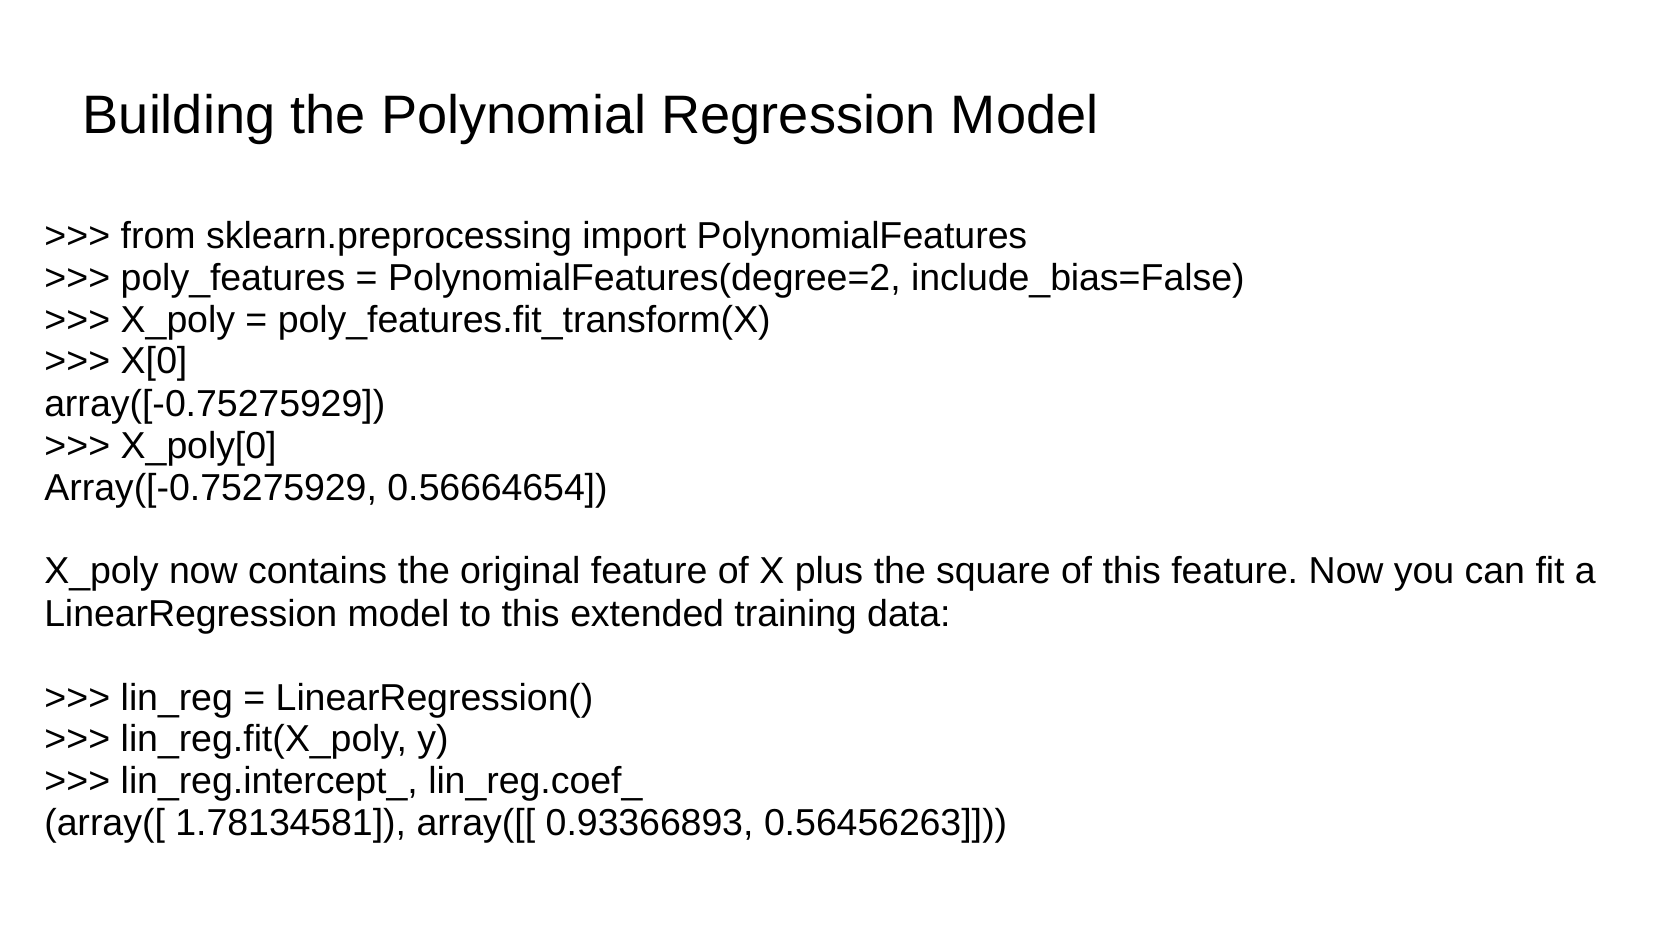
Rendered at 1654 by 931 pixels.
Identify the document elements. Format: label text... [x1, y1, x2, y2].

text_box >>> from sklearn.preprocessing import PolynomialFeatures >>> poly_features = PolynomialFeatures(degree=2, include_bias=False) >>> X_poly = poly_features.fit_transform(X) >>> X[0] array([-0.75275929]) >>> X_poly[0] Array([-0.75275929, 0.56664654]) X_poly now contains the original feature of X plus the square of this feature. Now you can fit a LinearRegression model to this extended training data: >>> lin_reg = LinearRegression() >>> lin_reg.fit(X_poly, y) >>> lin_reg.intercept_, lin_reg.coef_ (array([ 1.78134581]), array([[ 0.93366893, 0.56456263]])) [29, 206, 1625, 931]
title Building the Polynomial Regression Model [82, 37, 1571, 193]
